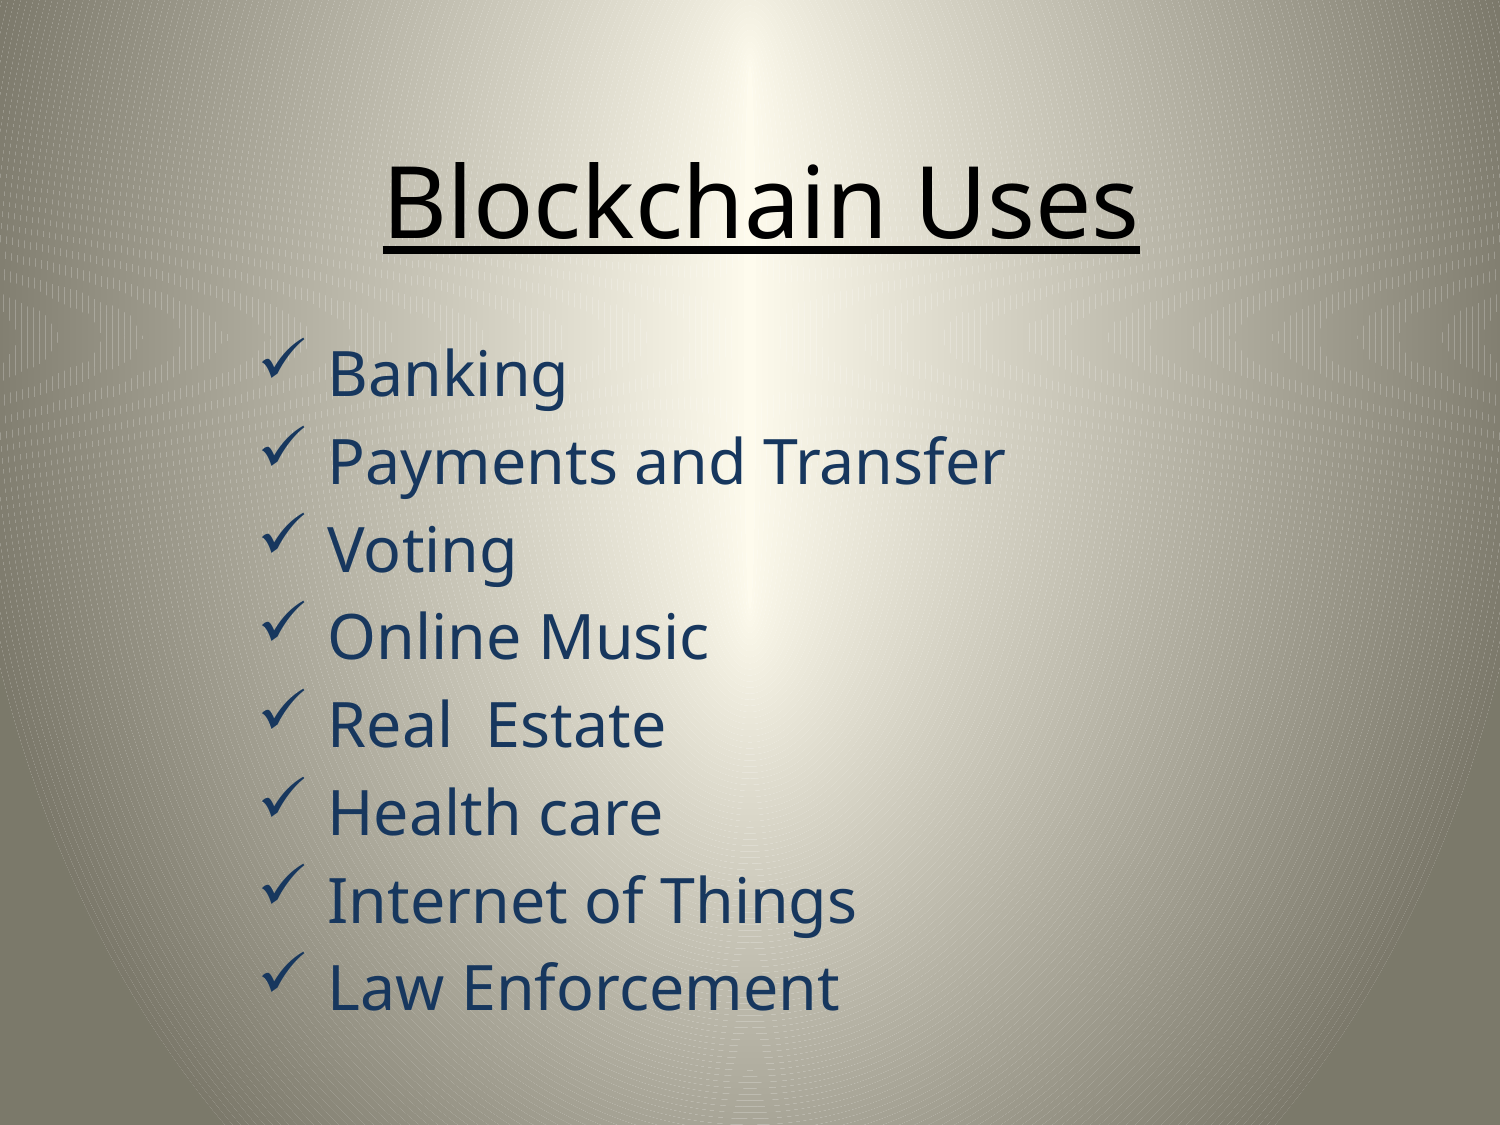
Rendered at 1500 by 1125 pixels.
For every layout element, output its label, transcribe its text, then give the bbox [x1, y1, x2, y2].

title Blockchain Uses [123, 78, 1399, 320]
subtitle Banking Payments and Transfer Voting Online Music Real Estate Health care Internet of Things Law Enforcement [242, 326, 1275, 1035]
